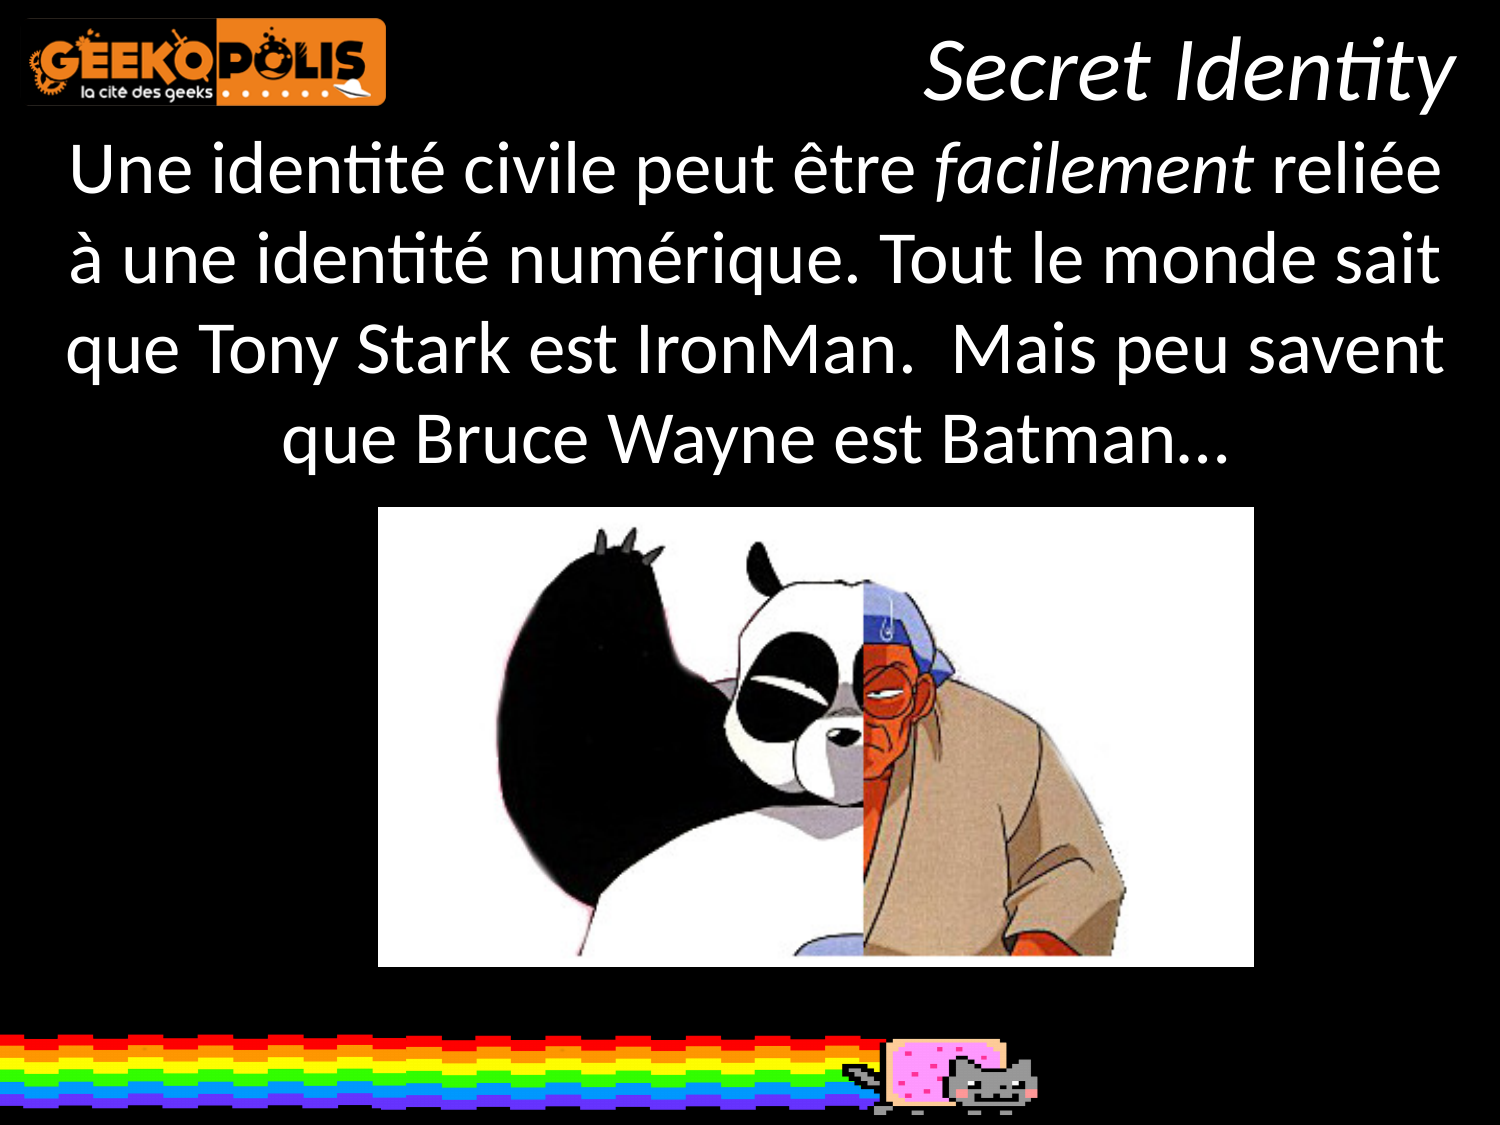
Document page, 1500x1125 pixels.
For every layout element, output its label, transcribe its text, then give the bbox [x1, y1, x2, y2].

picture [0, 1027, 1046, 1121]
picture [378, 507, 1254, 967]
picture [17, 11, 390, 113]
text_box Secret Identity Une identité civile peut être facilement reliée à une identité numérique. Tout le monde sait que Tony Stark est IronMan. Mais peu savent que Bruce Wayne est Batman… [41, 1, 1471, 487]
